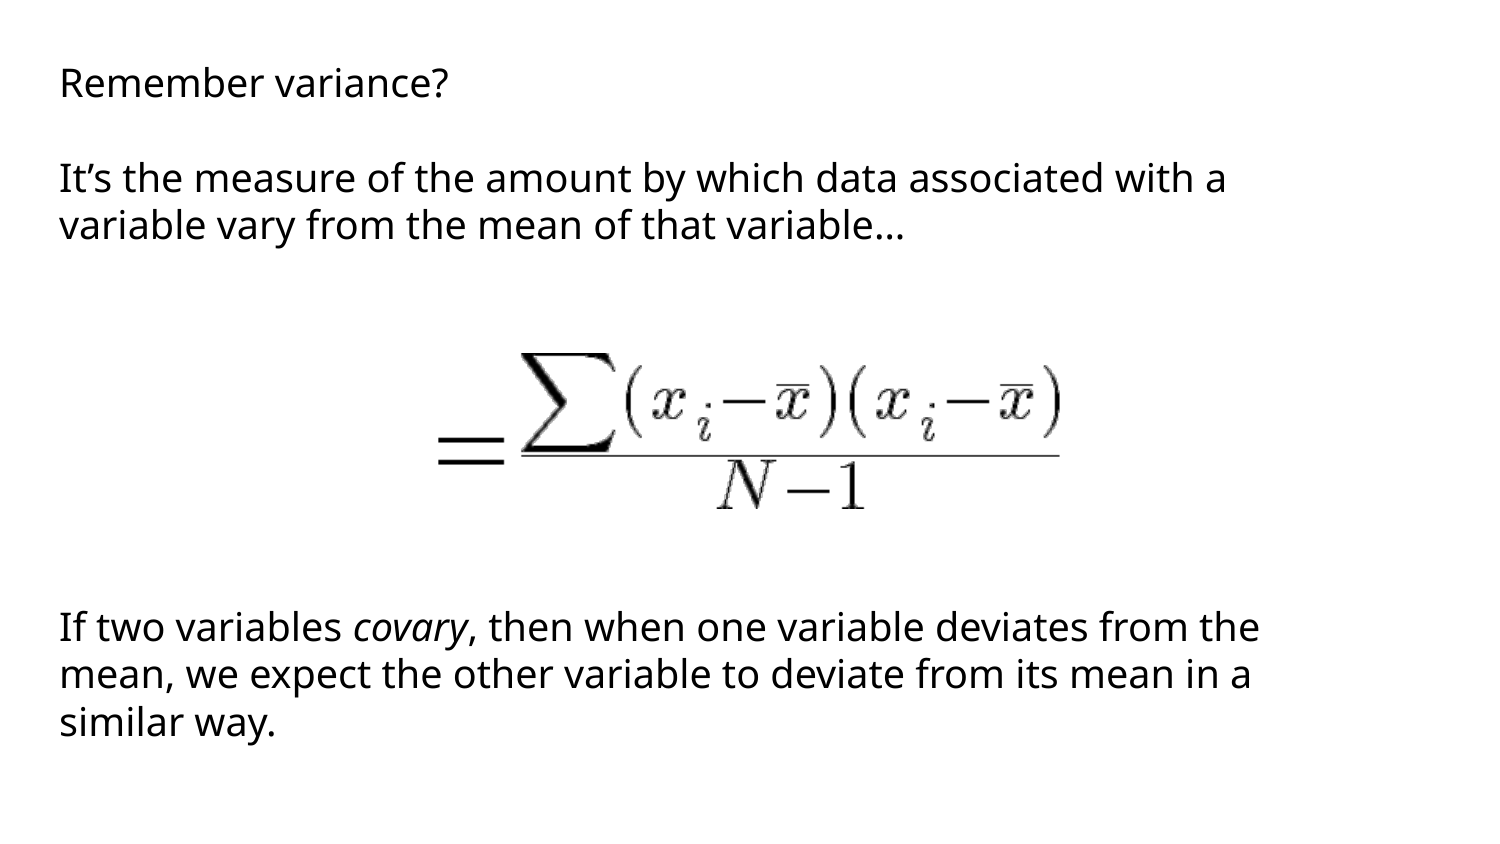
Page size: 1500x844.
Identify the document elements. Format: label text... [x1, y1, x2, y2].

text_box Remember variance? It’s the measure of the amount by which data associated with a variable vary from the mean of that variable… [44, 42, 1350, 276]
picture [437, 353, 1063, 509]
text_box If two variables covary, then when one variable deviates from the mean, we expect the other variable to deviate from its mean in a similar way. [44, 586, 1350, 715]
